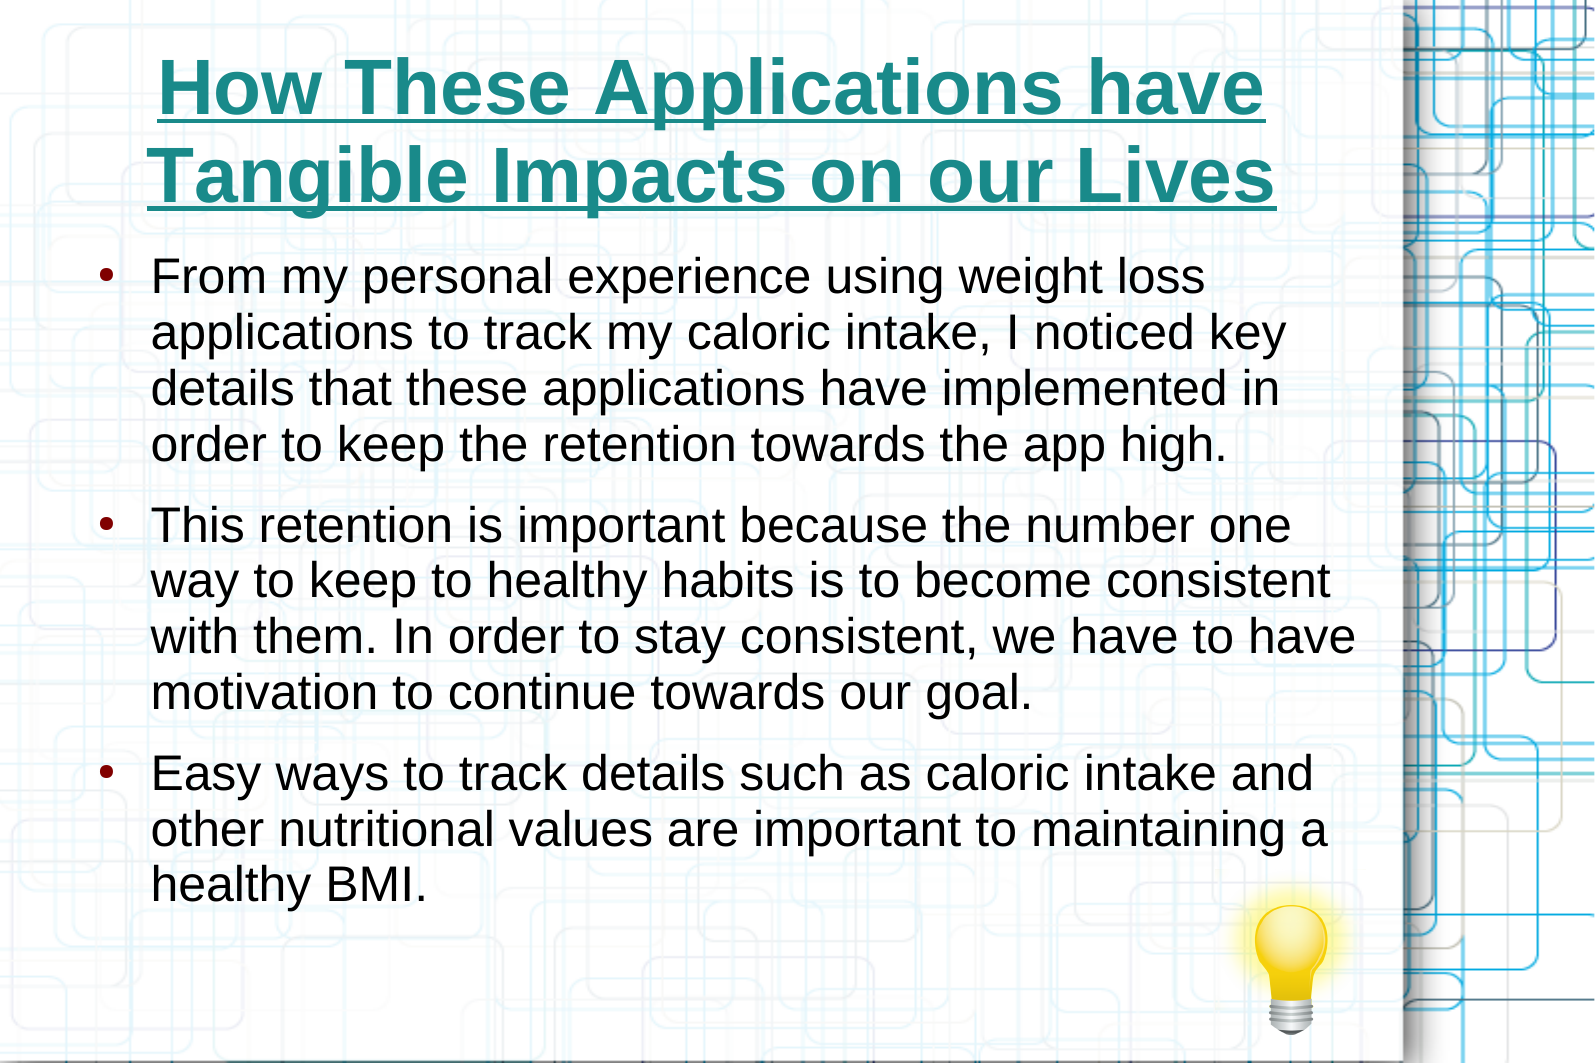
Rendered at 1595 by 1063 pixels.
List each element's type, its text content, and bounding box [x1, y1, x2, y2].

picture [0, 0, 1595, 1063]
list From my personal experience using weight loss applications to track my caloric intake, I noticed key details that these applications have implemented in order to keep the retention towards the app high. This retention is important because the number one way to keep to healthy habits is to become consistent with them. In order to stay consistent, we have to have motivation to continue towards our goal. Easy ways to track details such as caloric intake and other nutritional values are important to maintaining a healthy BMI. [79, 248, 1367, 951]
title How These Applications have Tangible Impacts on our Lives [56, 42, 1367, 220]
